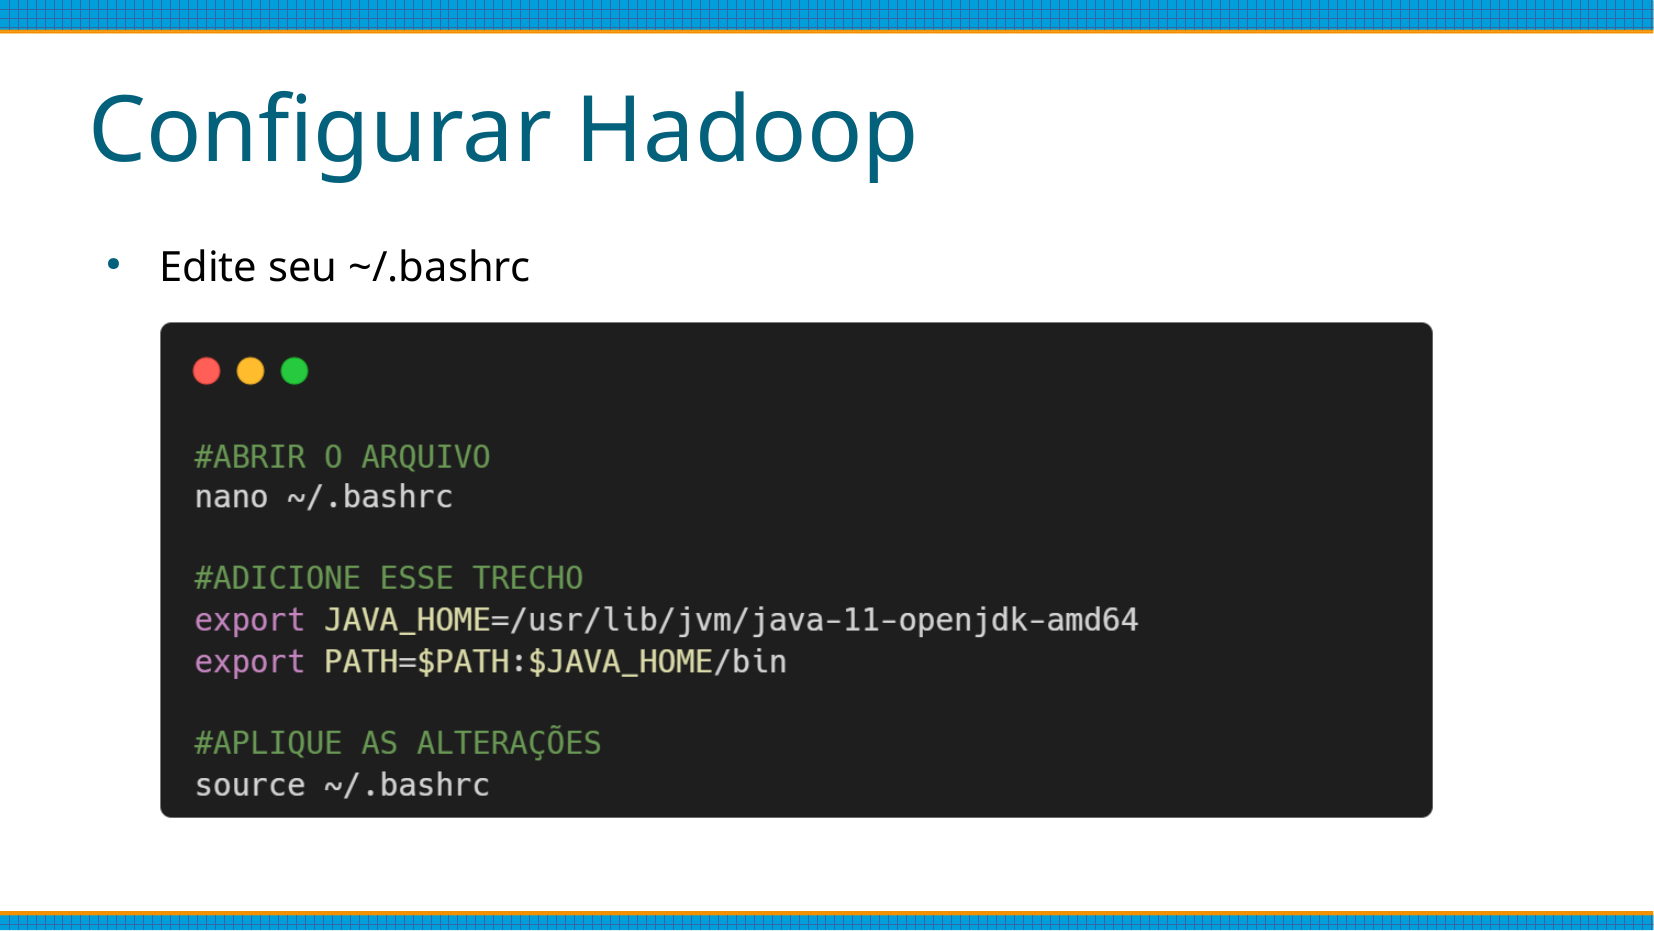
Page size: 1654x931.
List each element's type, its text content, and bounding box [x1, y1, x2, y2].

title Configurar Hadoop [88, 44, 1565, 207]
list Edite seu ~/.bashrc [88, 236, 1565, 901]
picture [144, 295, 1447, 843]
